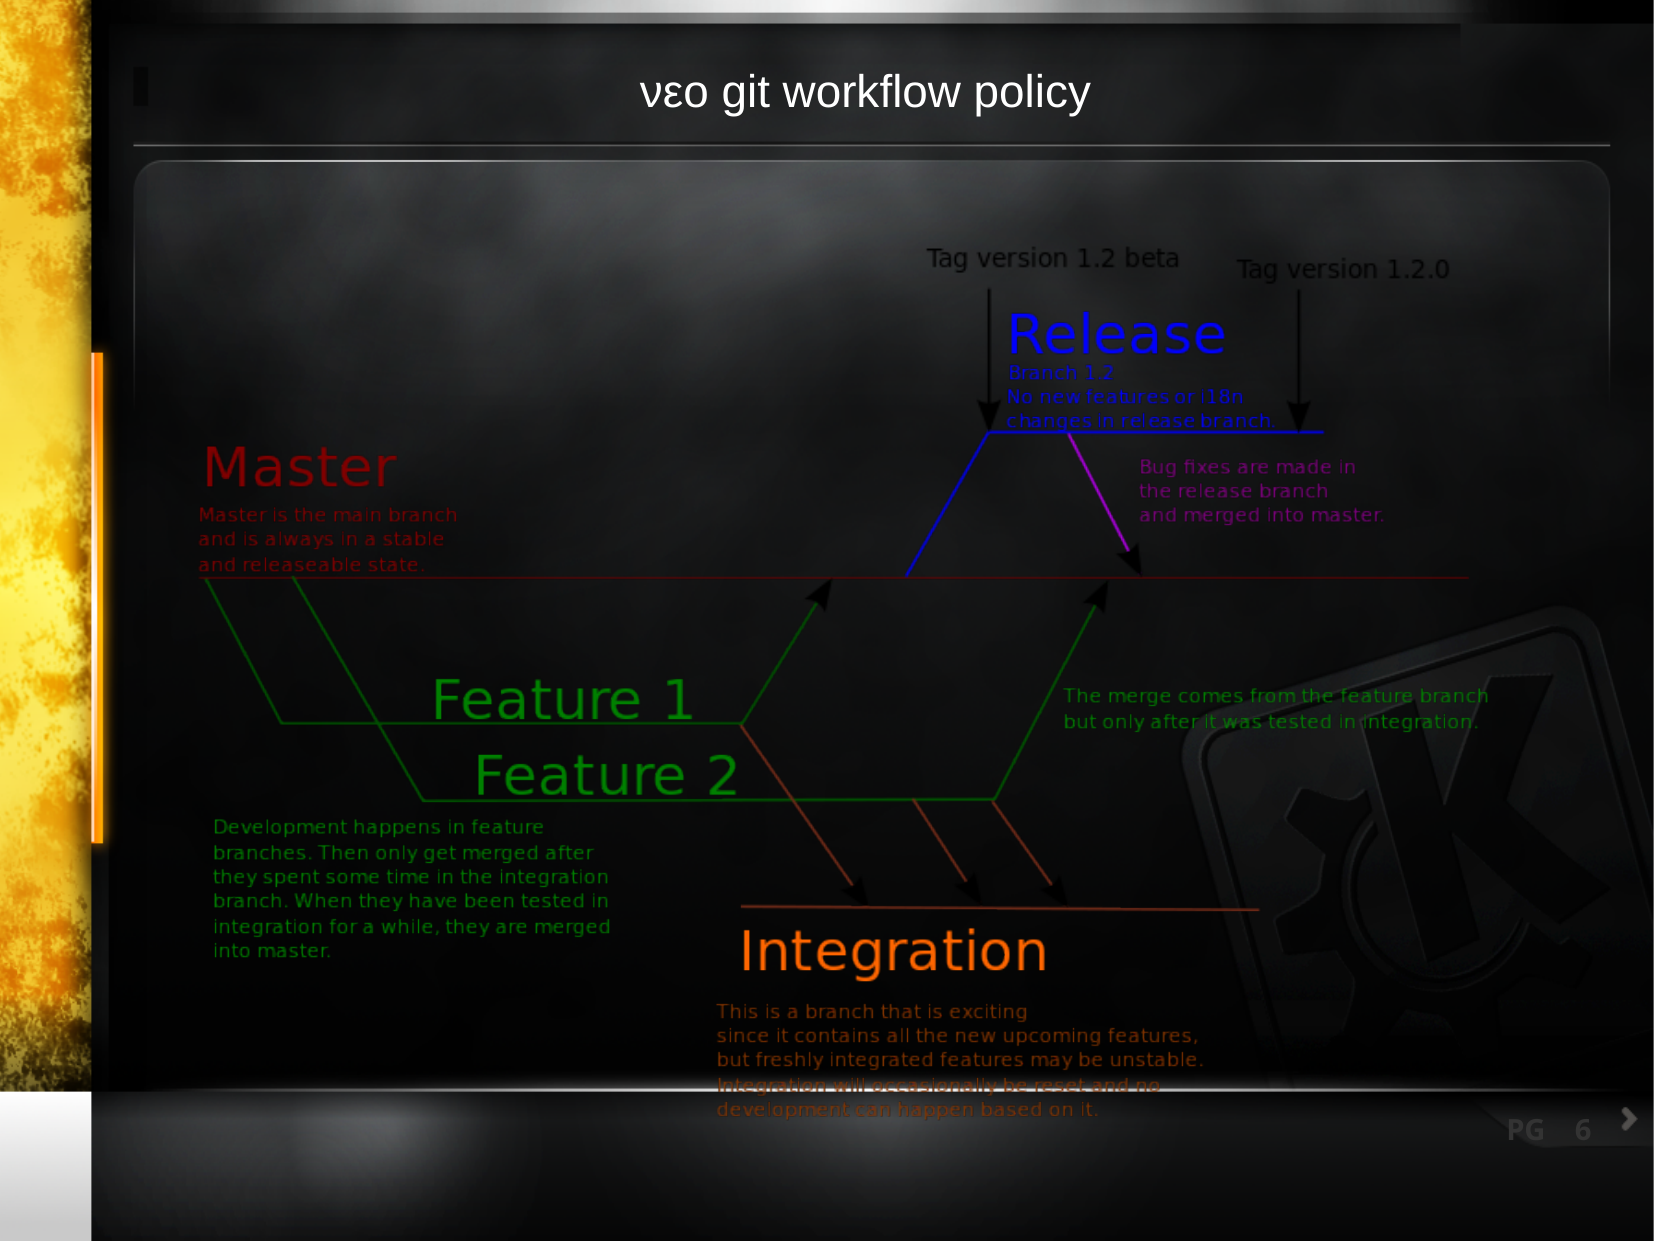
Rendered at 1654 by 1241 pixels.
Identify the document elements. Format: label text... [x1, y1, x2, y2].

picture [0, 0, 1654, 1241]
title νεο git workflow policy [153, 59, 1589, 119]
